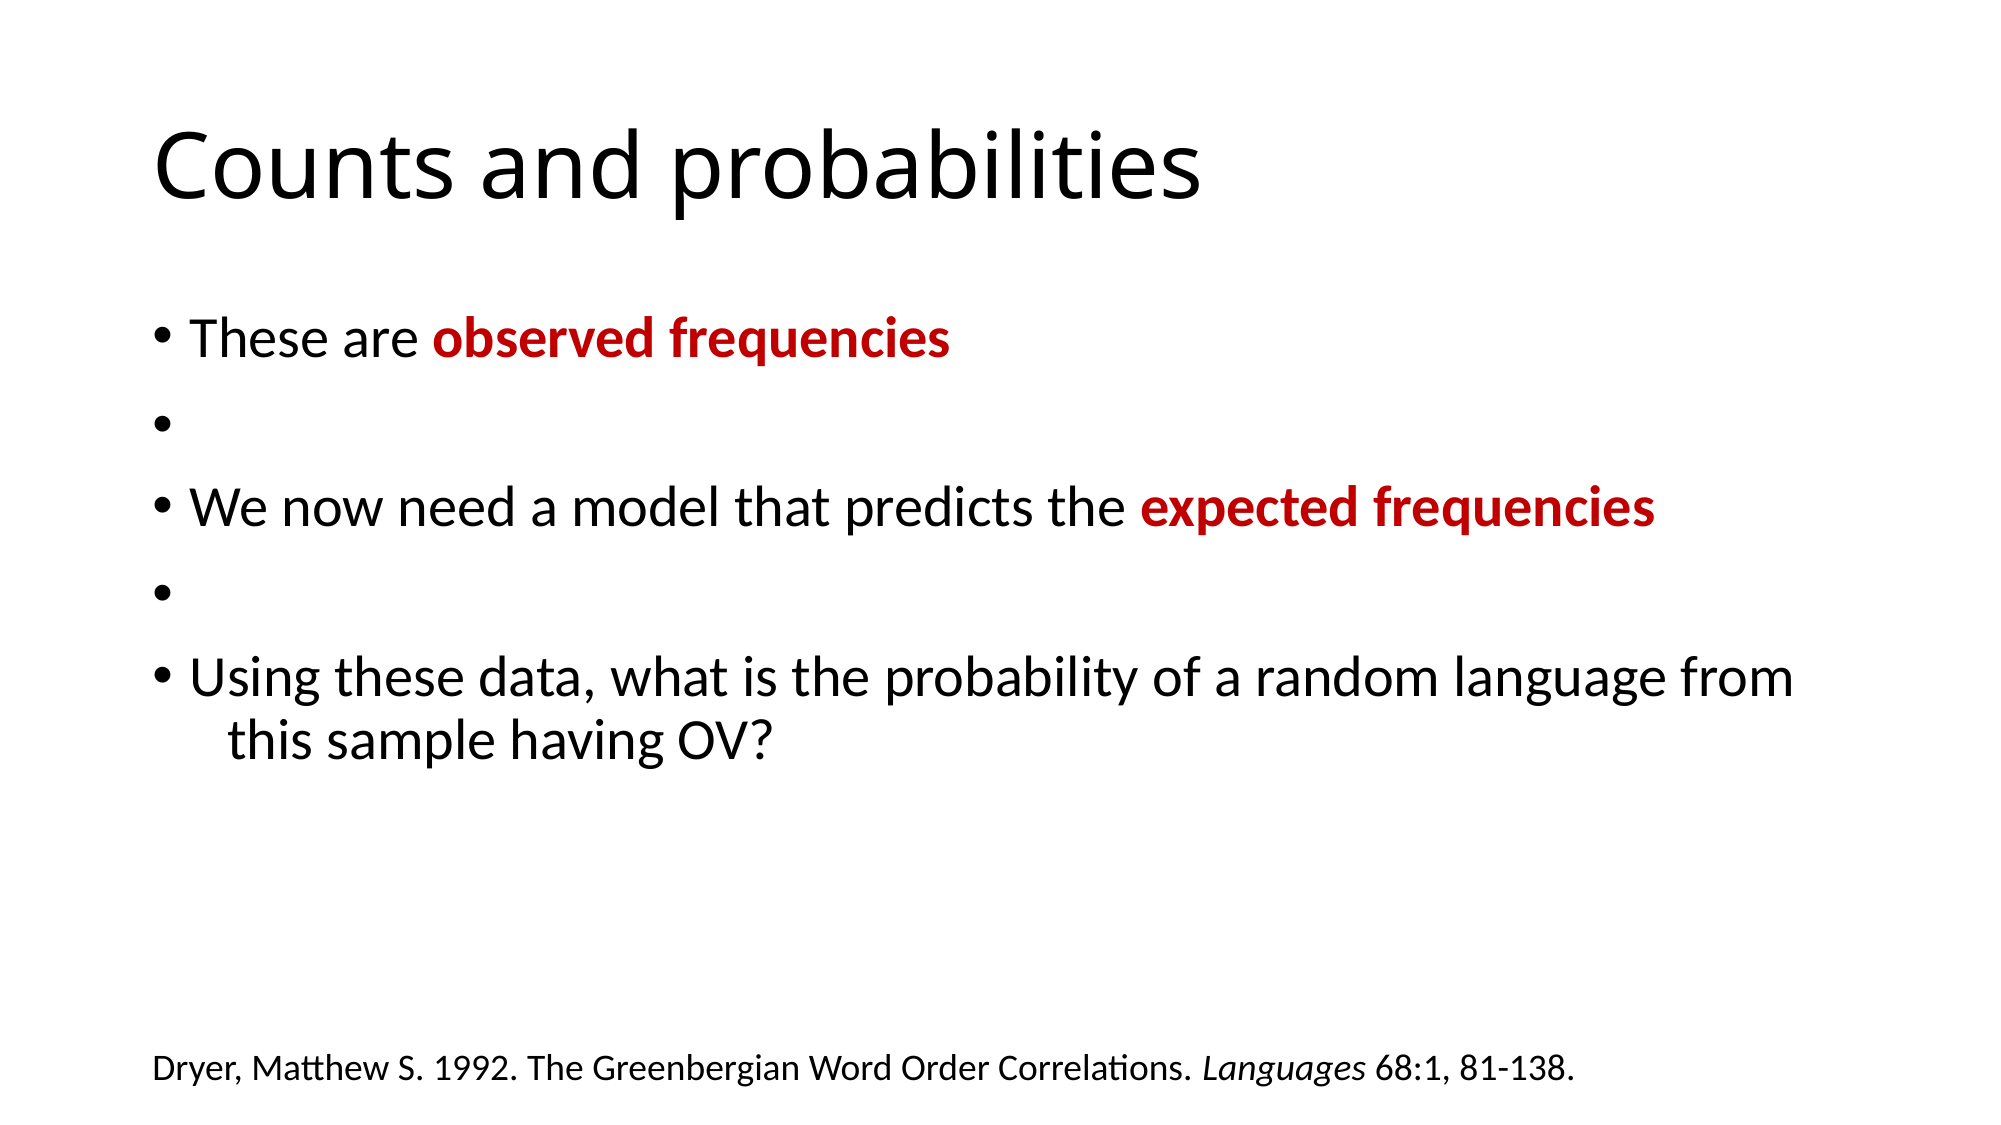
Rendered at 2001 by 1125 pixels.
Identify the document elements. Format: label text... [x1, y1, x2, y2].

title Counts and probabilities [137, 59, 1863, 278]
list These are observed frequencies We now need a model that predicts the expected frequencies Using these data, what is the probability of a random language from this sample having OV? [137, 299, 1863, 1014]
text_box Dryer, Matthew S. 1992. The Greenbergian Word Order Correlations. Languages 68:1, 81-138. [137, 1035, 1753, 1097]
